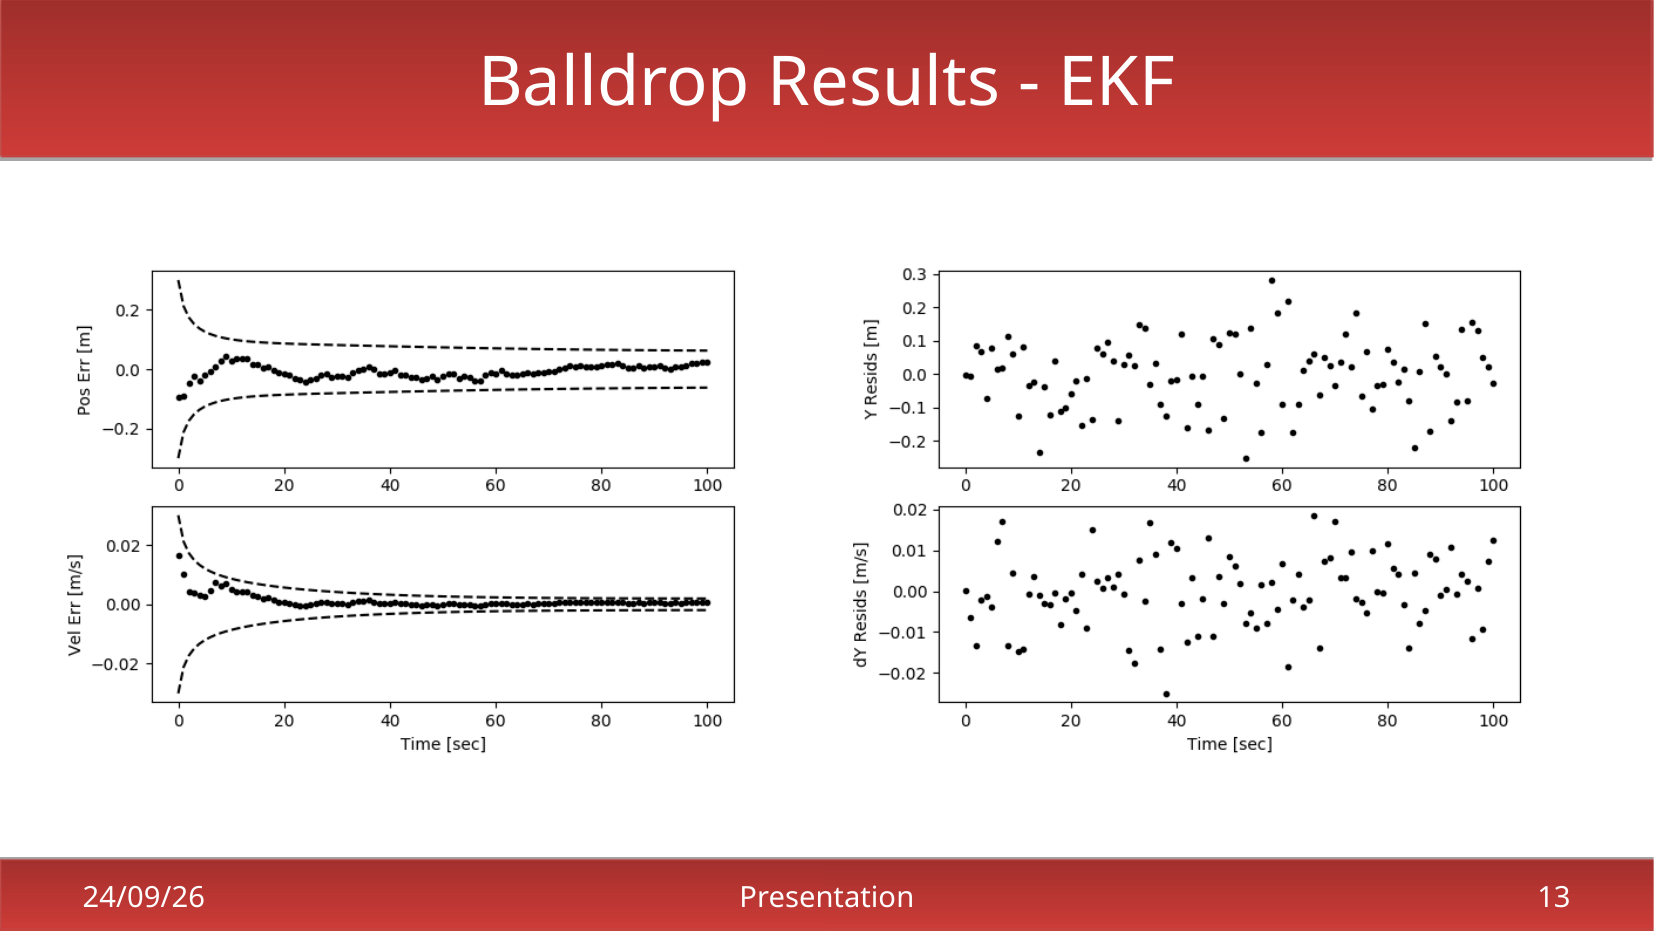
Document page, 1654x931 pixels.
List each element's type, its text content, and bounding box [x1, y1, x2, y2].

picture [0, 0, 1654, 161]
title Balldrop Results - EKF [59, 23, 1595, 133]
picture [0, 857, 1654, 931]
picture [58, 204, 809, 764]
picture [845, 204, 1595, 764]
